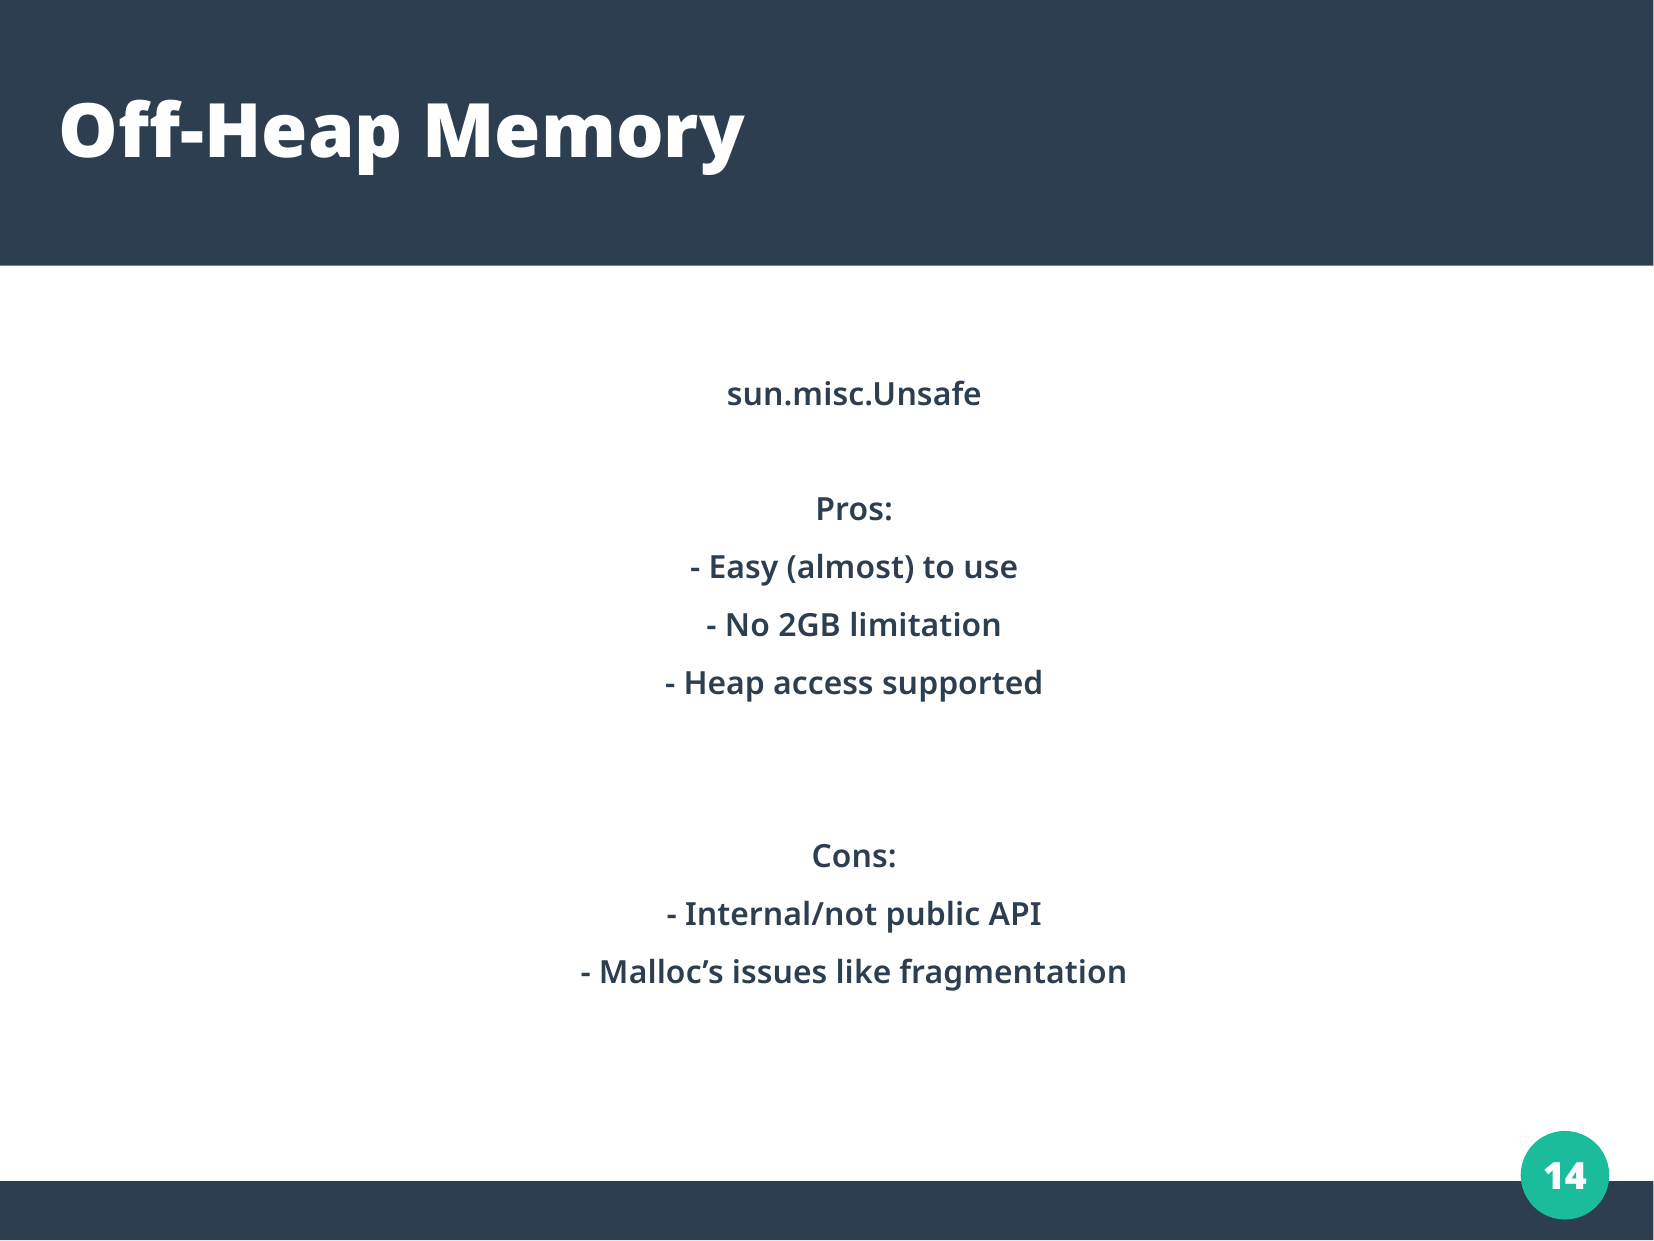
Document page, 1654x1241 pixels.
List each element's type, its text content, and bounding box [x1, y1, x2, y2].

list sun.misc.Unsafe Pros: - Easy (almost) to use - No 2GB limitation - Heap access supported Cons: - Internal/not public API - Malloc’s issues like fragmentation [69, 255, 1606, 1006]
title Off-Heap Memory [59, 49, 1595, 207]
